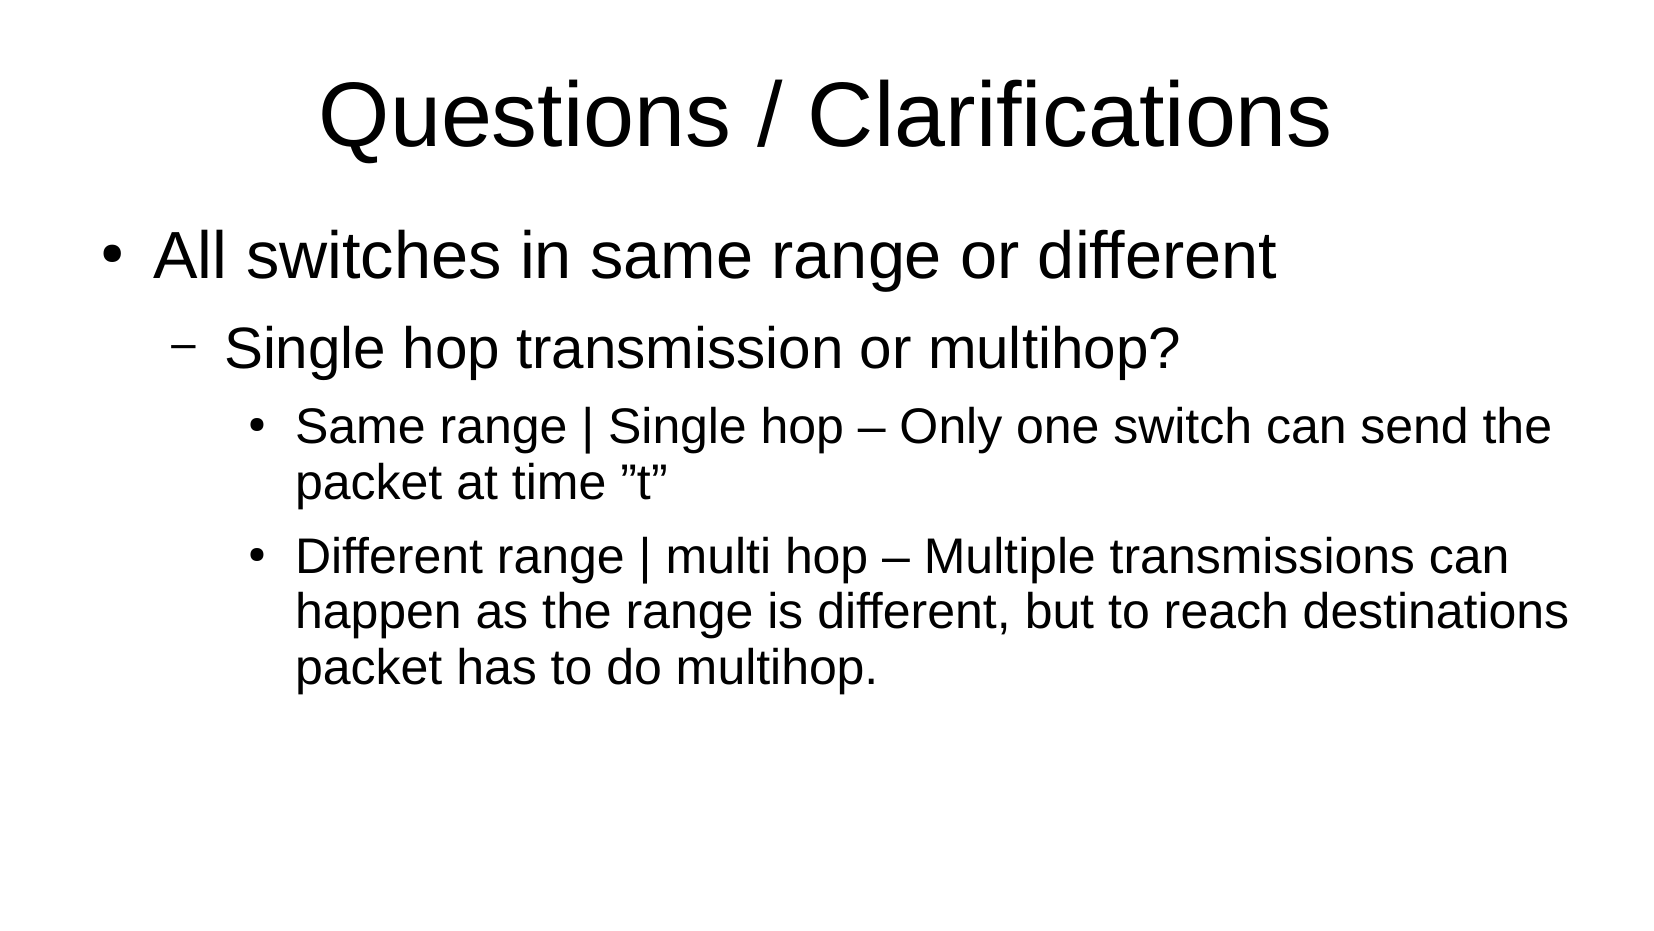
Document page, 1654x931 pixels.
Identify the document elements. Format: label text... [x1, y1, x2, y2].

title Questions / Clarifications [82, 37, 1571, 193]
list All switches in same range or different Single hop transmission or multihop? Same range | Single hop – Only one switch can send the packet at time ”t” Different range | multi hop – Multiple transmissions can happen as the range is different, but to reach destinations packet has to do multihop. [82, 217, 1571, 758]
